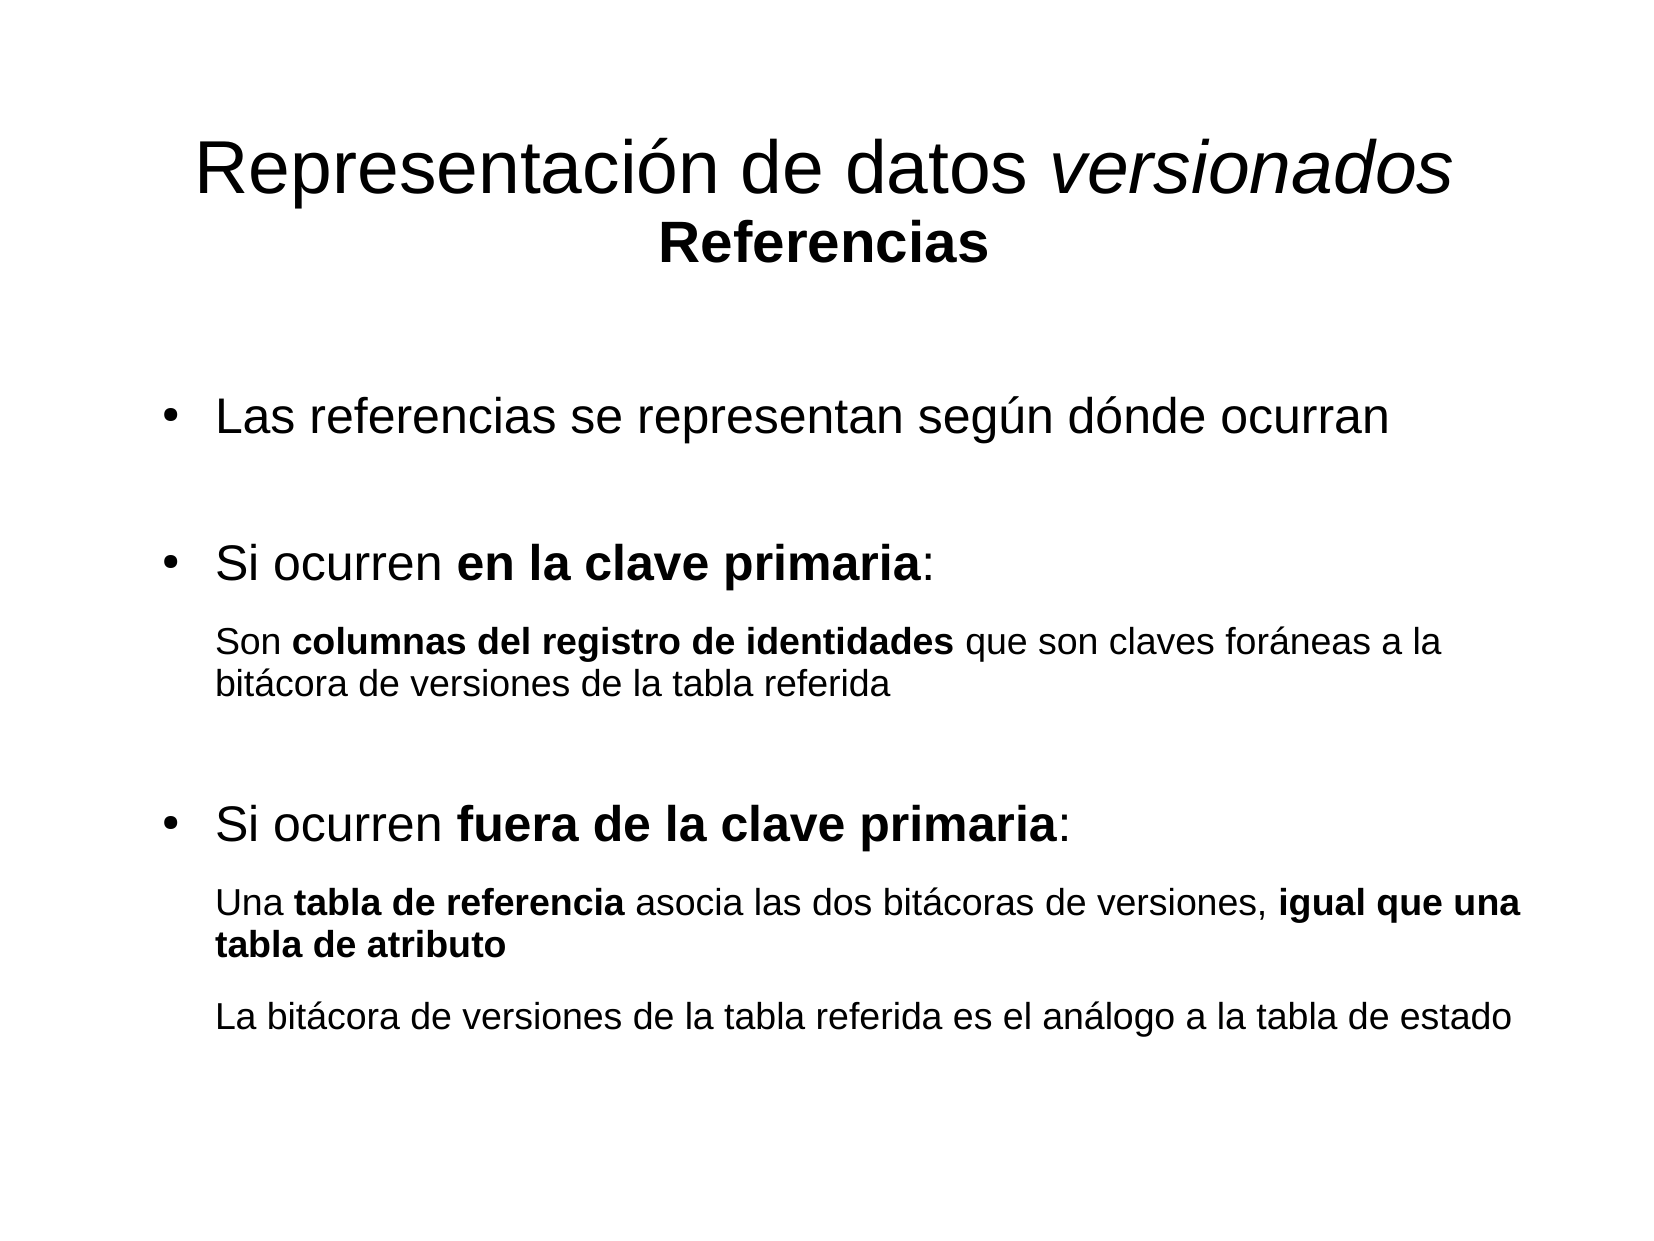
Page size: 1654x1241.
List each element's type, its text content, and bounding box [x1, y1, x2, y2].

title Representación de datos versionados Referencias [80, 96, 1569, 304]
list Las referencias se representan según dónde ocurran Si ocurren en la clave primaria: Son columnas del registro de identidades que son claves foráneas a la bitácora de versiones de la tabla referida Si ocurren fuera de la clave primaria: Una tabla de referencia asocia las dos bitácoras de versiones, igual que una tabla de atributo La bitácora de versiones de la tabla referida es el análogo a la tabla de estado [144, 297, 1525, 1135]
